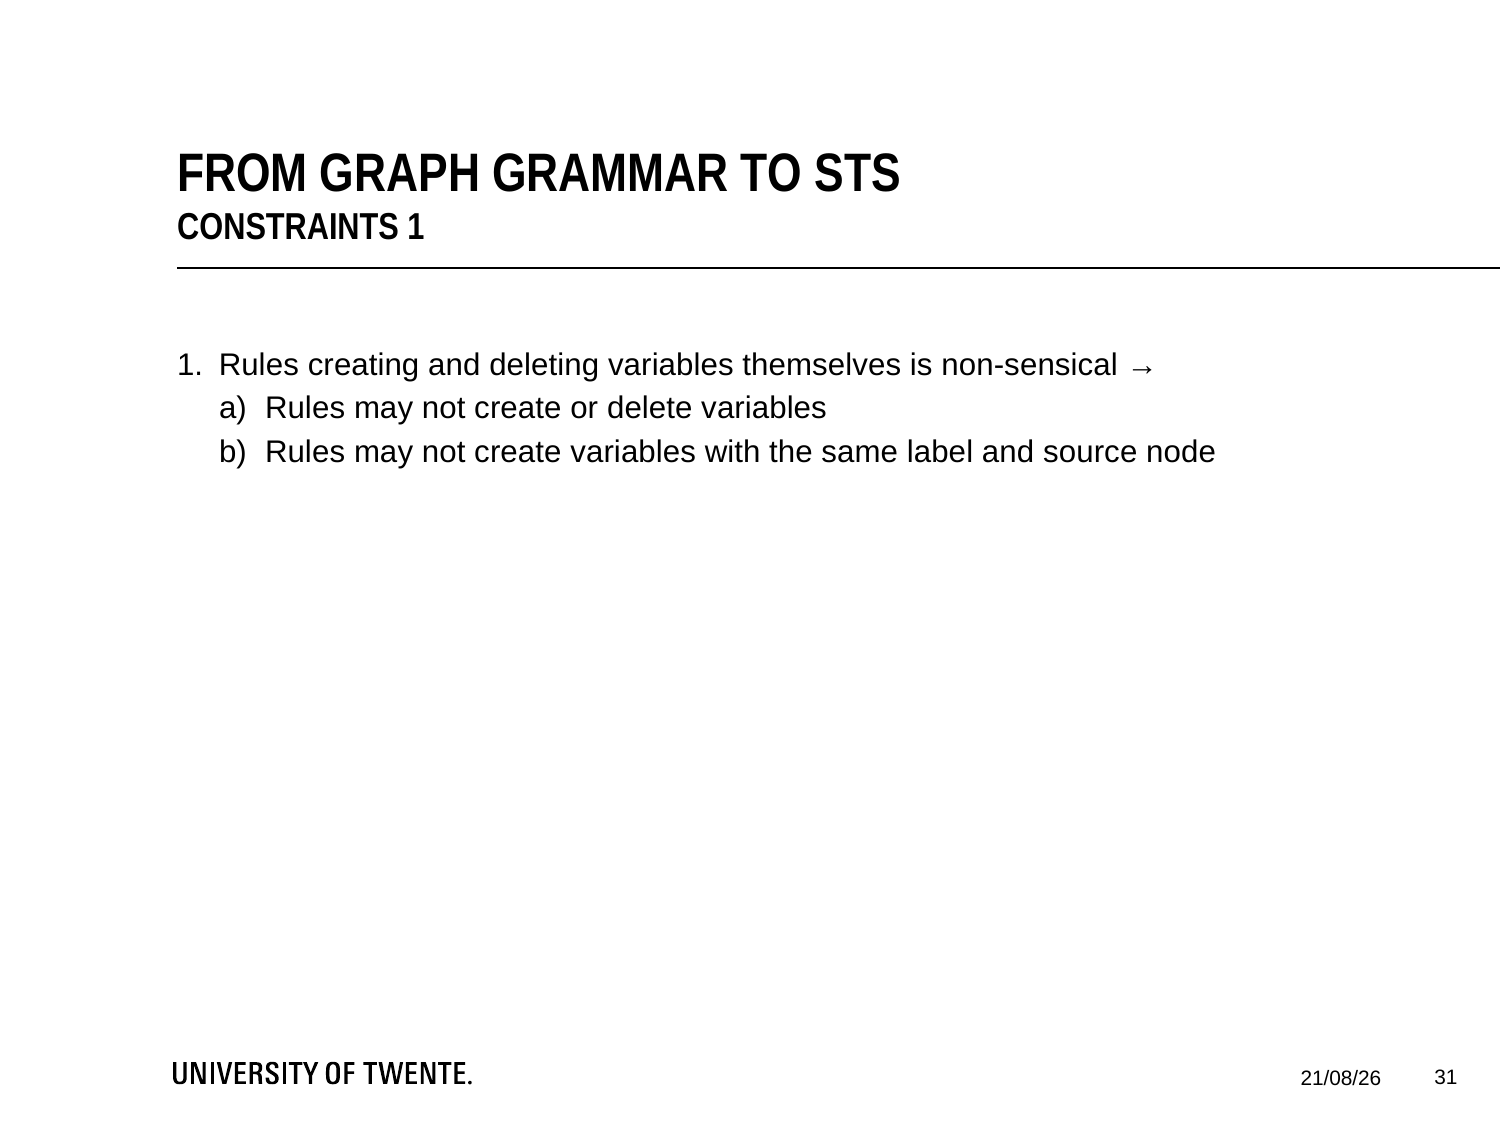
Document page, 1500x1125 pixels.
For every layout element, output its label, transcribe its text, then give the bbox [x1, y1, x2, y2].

text_box <number> [1395, 1049, 1458, 1125]
text_box 21/05/12 [1242, 1050, 1395, 1125]
title FROM GRAPH GRAMMAR TO STS CONSTRAINTS 1 [177, 59, 1458, 248]
list Rules creating and deleting variables themselves is non-sensical → Rules may not create or delete variables Rules may not create variables with the same label and source node [177, 336, 1381, 961]
